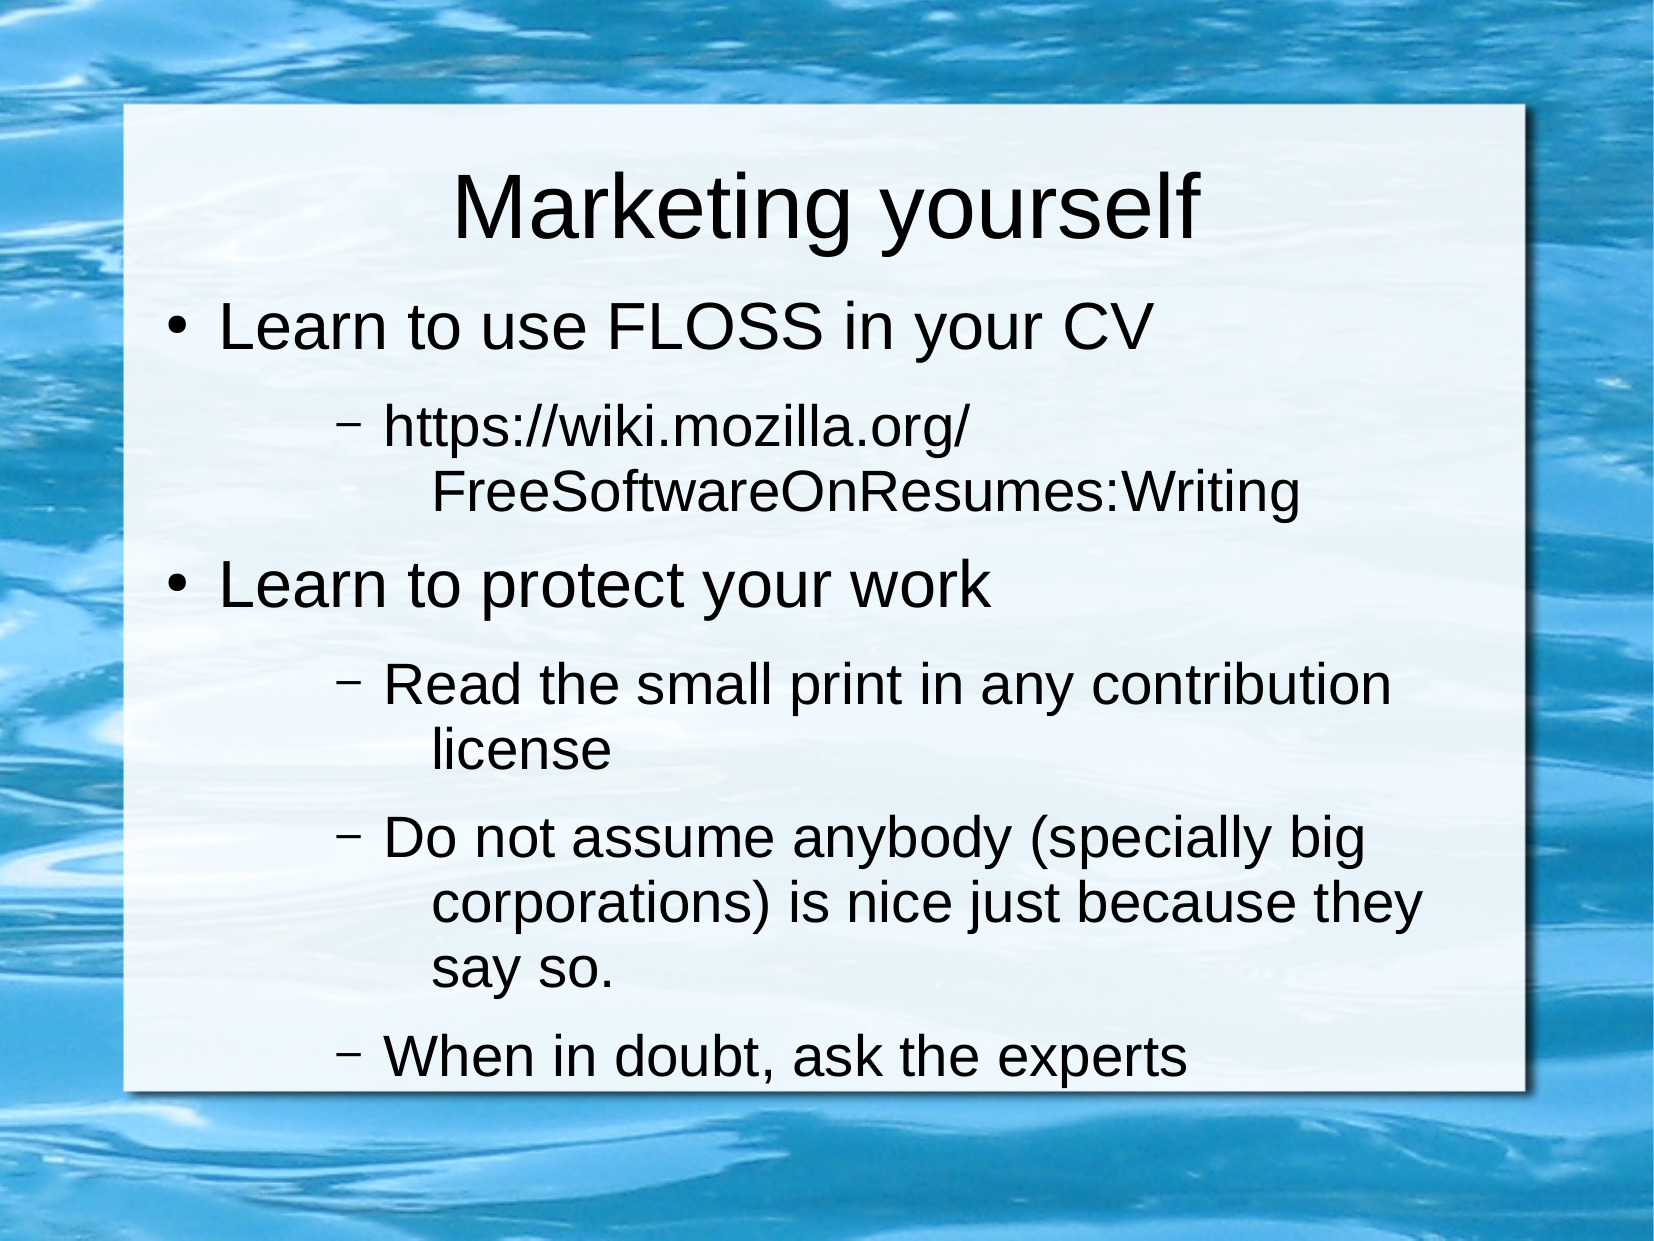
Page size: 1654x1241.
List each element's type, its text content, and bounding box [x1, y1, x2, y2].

list Learn to use FLOSS in your CV https://wiki.mozilla.org/FreeSoftwareOnResumes:Writing Learn to protect your work Read the small print in any contribution license Do not assume anybody (specially big corporations) is nice just because they say so. When in doubt, ask the experts [147, 289, 1506, 1094]
picture [0, 0, 1654, 1241]
title Marketing yourself [147, 118, 1506, 289]
